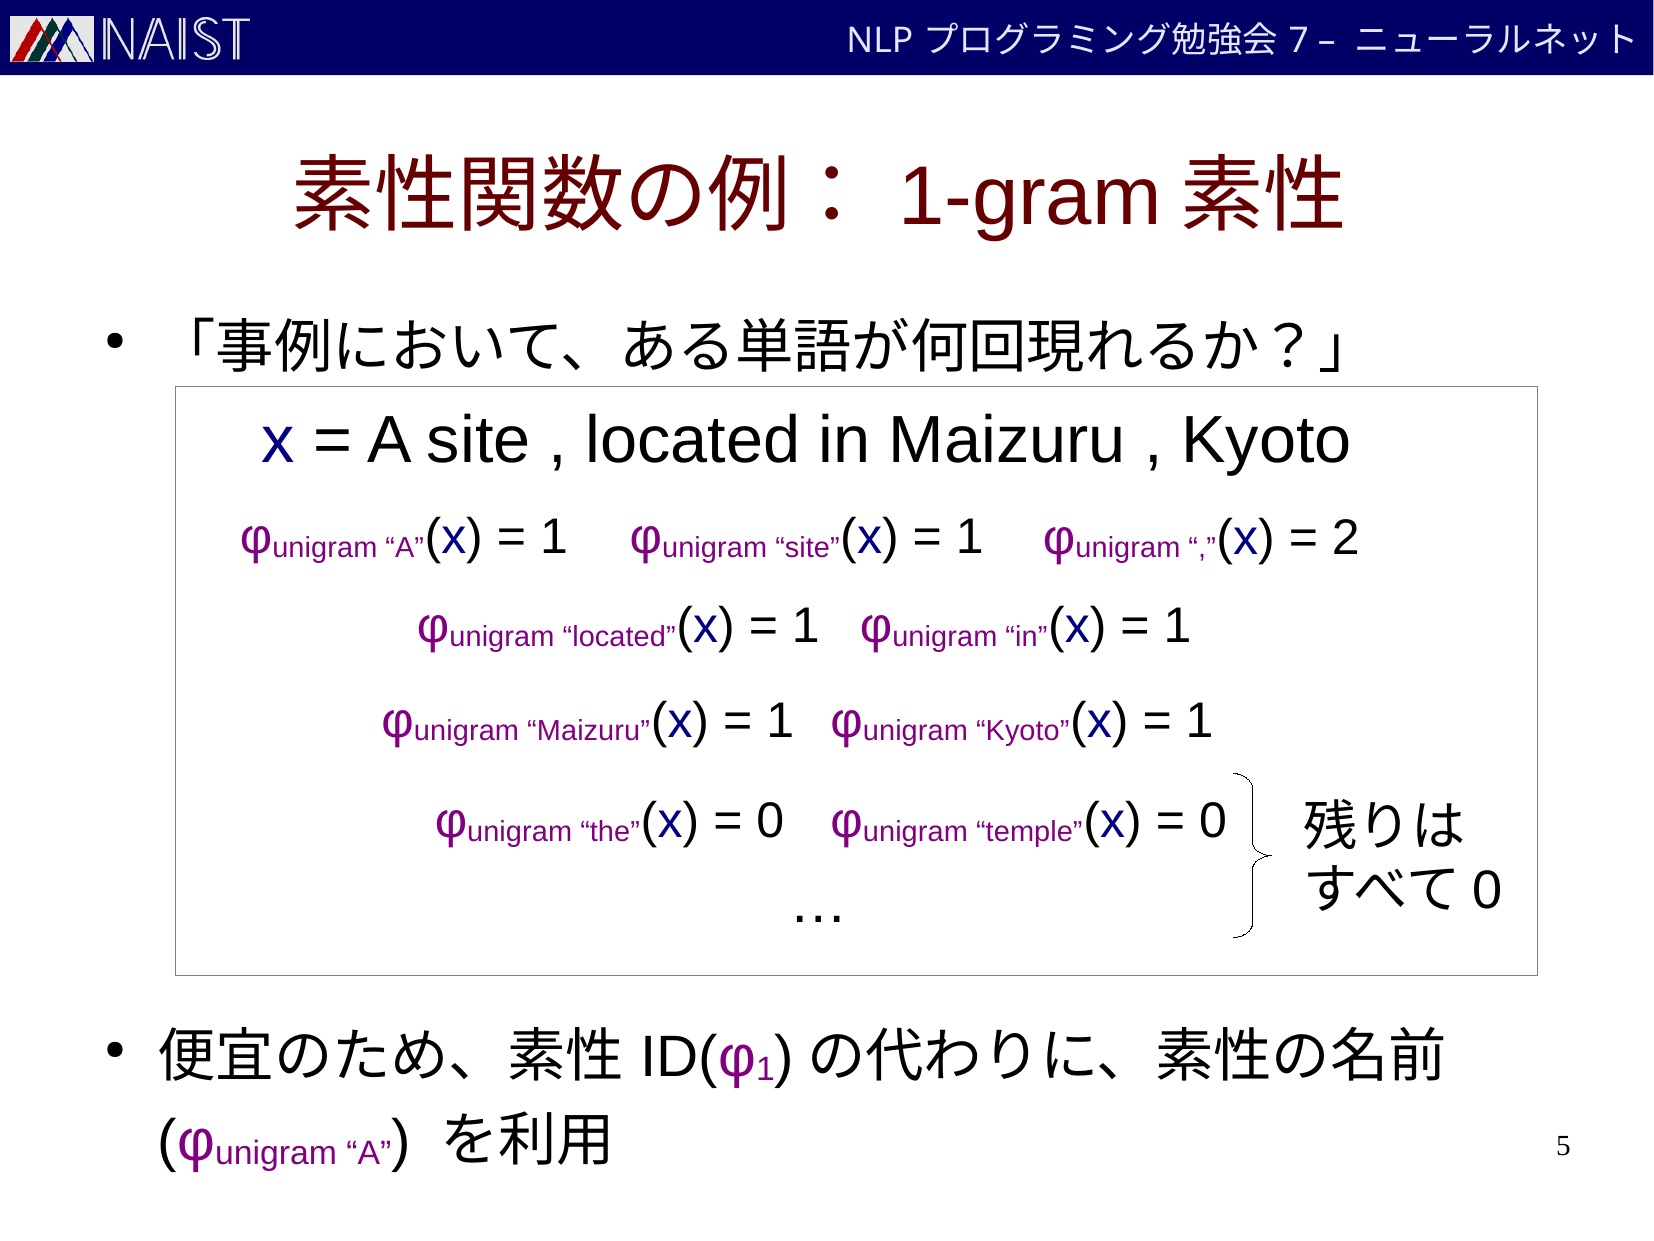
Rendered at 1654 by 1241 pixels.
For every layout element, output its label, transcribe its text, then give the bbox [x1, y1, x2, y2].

text_box … [774, 862, 863, 943]
text_box 残りは すべて0 [1288, 787, 1525, 930]
text_box φunigram “site”(x) = 1 [614, 501, 999, 589]
text_box φunigram “A”(x) = 1 [225, 501, 583, 589]
text_box φunigram “Kyoto”(x) = 1 [815, 684, 1229, 773]
list 「事例において、ある単語が何回現れるか？」 [86, 300, 1576, 366]
picture [10, 16, 94, 62]
picture [102, 17, 251, 60]
text_box x = A site , located in Maizuru , Kyoto [247, 394, 1371, 485]
text_box φunigram “Maizuru”(x) = 1 [366, 684, 810, 773]
text_box φunigram “temple”(x) = 0 [815, 785, 1242, 873]
list 便宜のため、素性ID(φ1)の代わりに、素性の名前(φunigram “A”) を利用 [86, 1008, 1576, 1178]
title 素性関数の例：1-gram素性 [75, 92, 1564, 285]
text_box φunigram “in”(x) = 1 [845, 590, 1207, 678]
text_box φunigram “located”(x) = 1 [402, 590, 835, 678]
text_box φunigram “the”(x) = 0 [419, 785, 800, 873]
text_box φunigram “,”(x) = 2 [1028, 501, 1375, 589]
